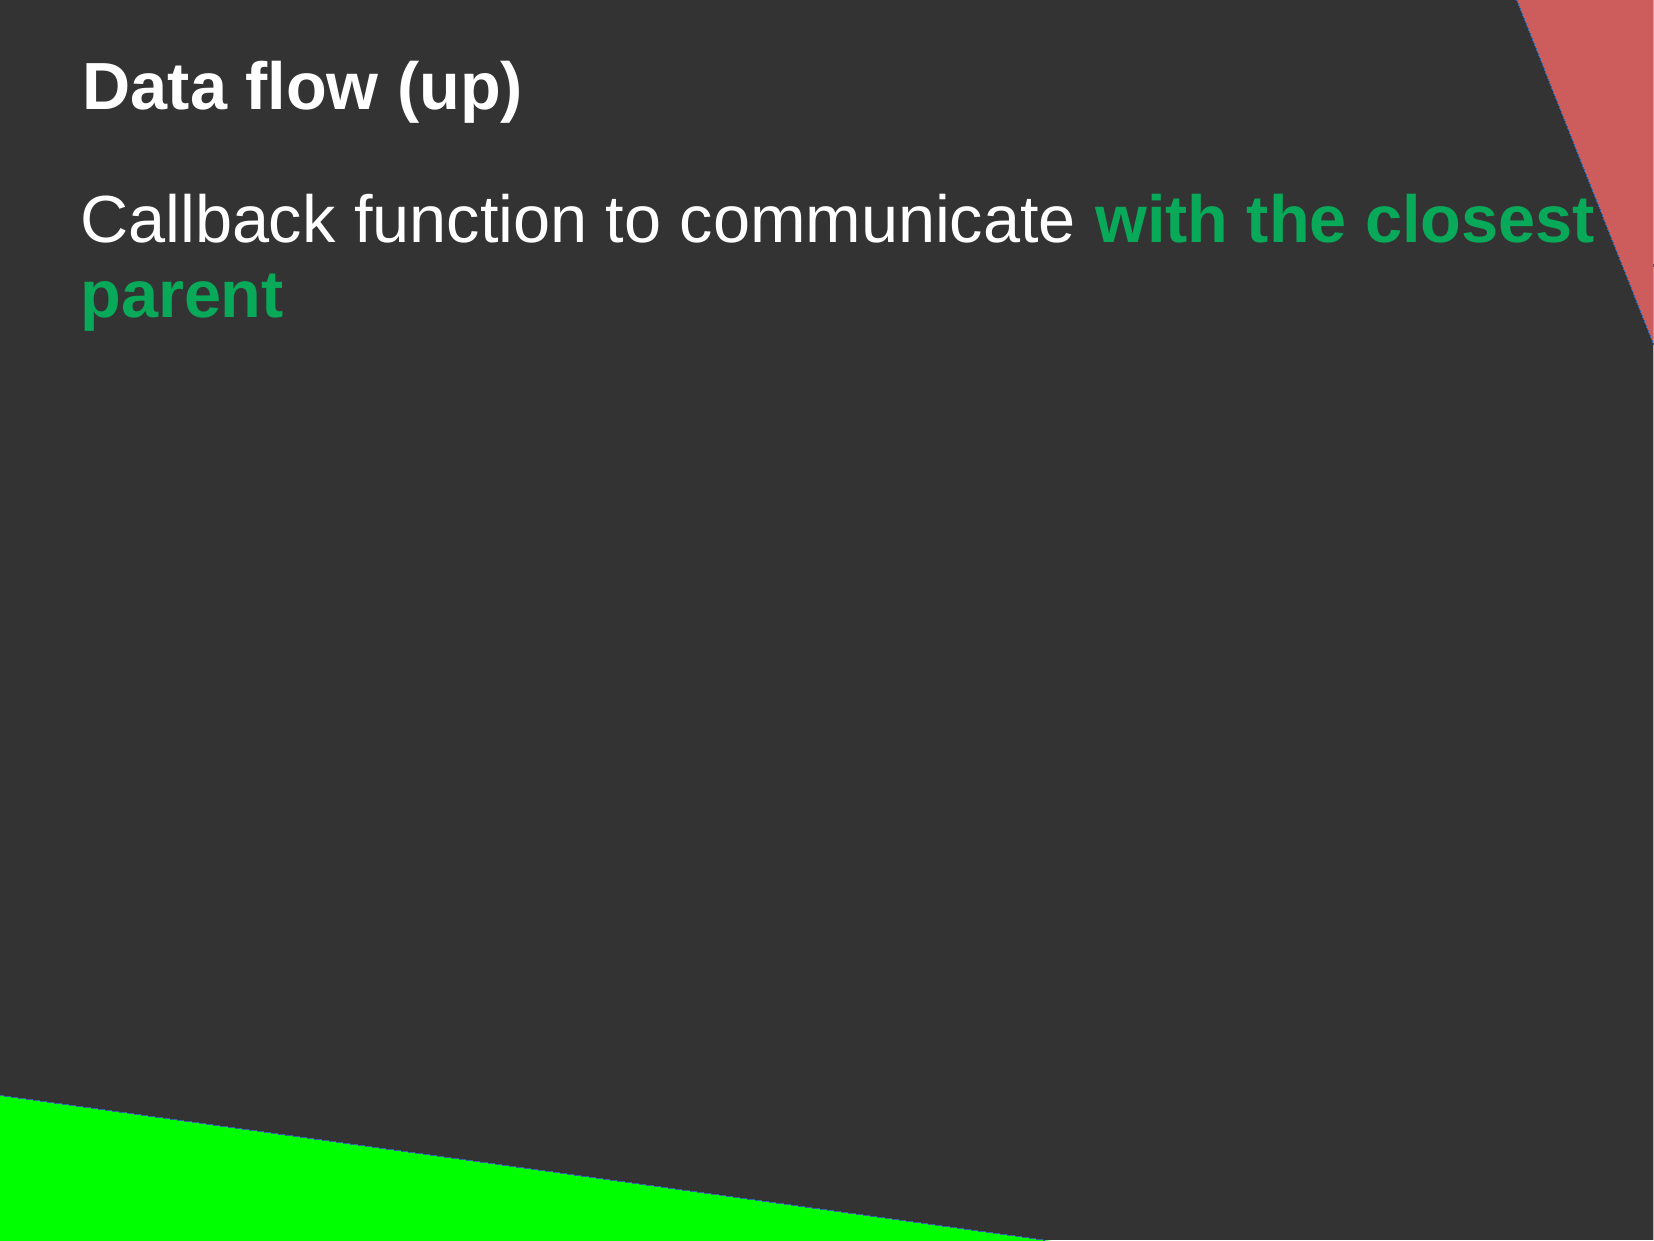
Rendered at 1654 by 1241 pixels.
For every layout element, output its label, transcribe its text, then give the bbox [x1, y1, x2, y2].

text_box [0, 1095, 1052, 1241]
title Callback function to communicate with the closest parent [80, 182, 1653, 650]
title Data flow (up) [82, 49, 1111, 125]
text_box [1516, 0, 1654, 345]
